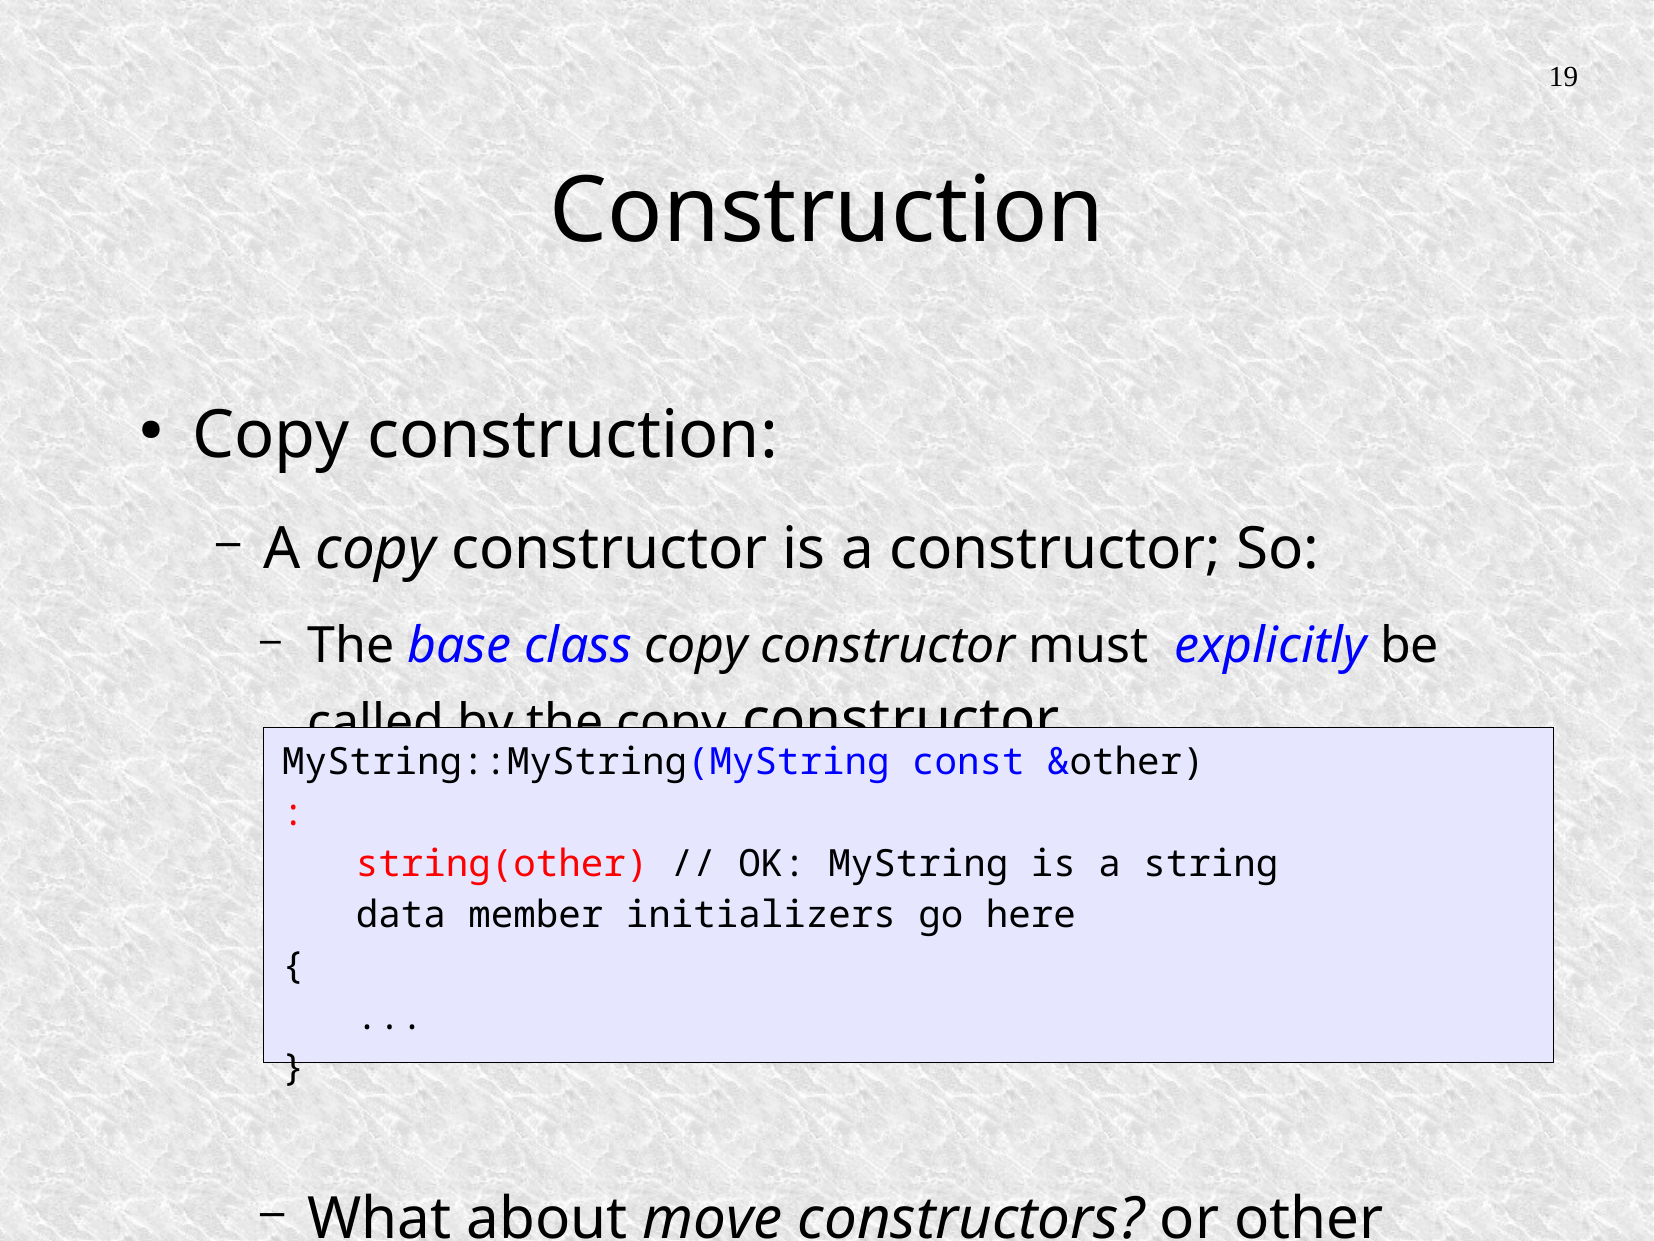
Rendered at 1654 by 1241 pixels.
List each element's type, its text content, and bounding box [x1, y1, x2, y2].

title Construction [121, 102, 1534, 311]
text_box MyString::MyString(MyString const &other) : string(other) // OK: MyString is a string data member initializers go here { ... } [282, 734, 1527, 1052]
list Copy construction: A copy constructor is a constructor; So: The base class copy constructor must explicitly be called by the copy constructor. What about move constructors? or other constructors? [121, 386, 1521, 1237]
text_box [263, 727, 1554, 1063]
picture [0, 0, 1654, 1241]
